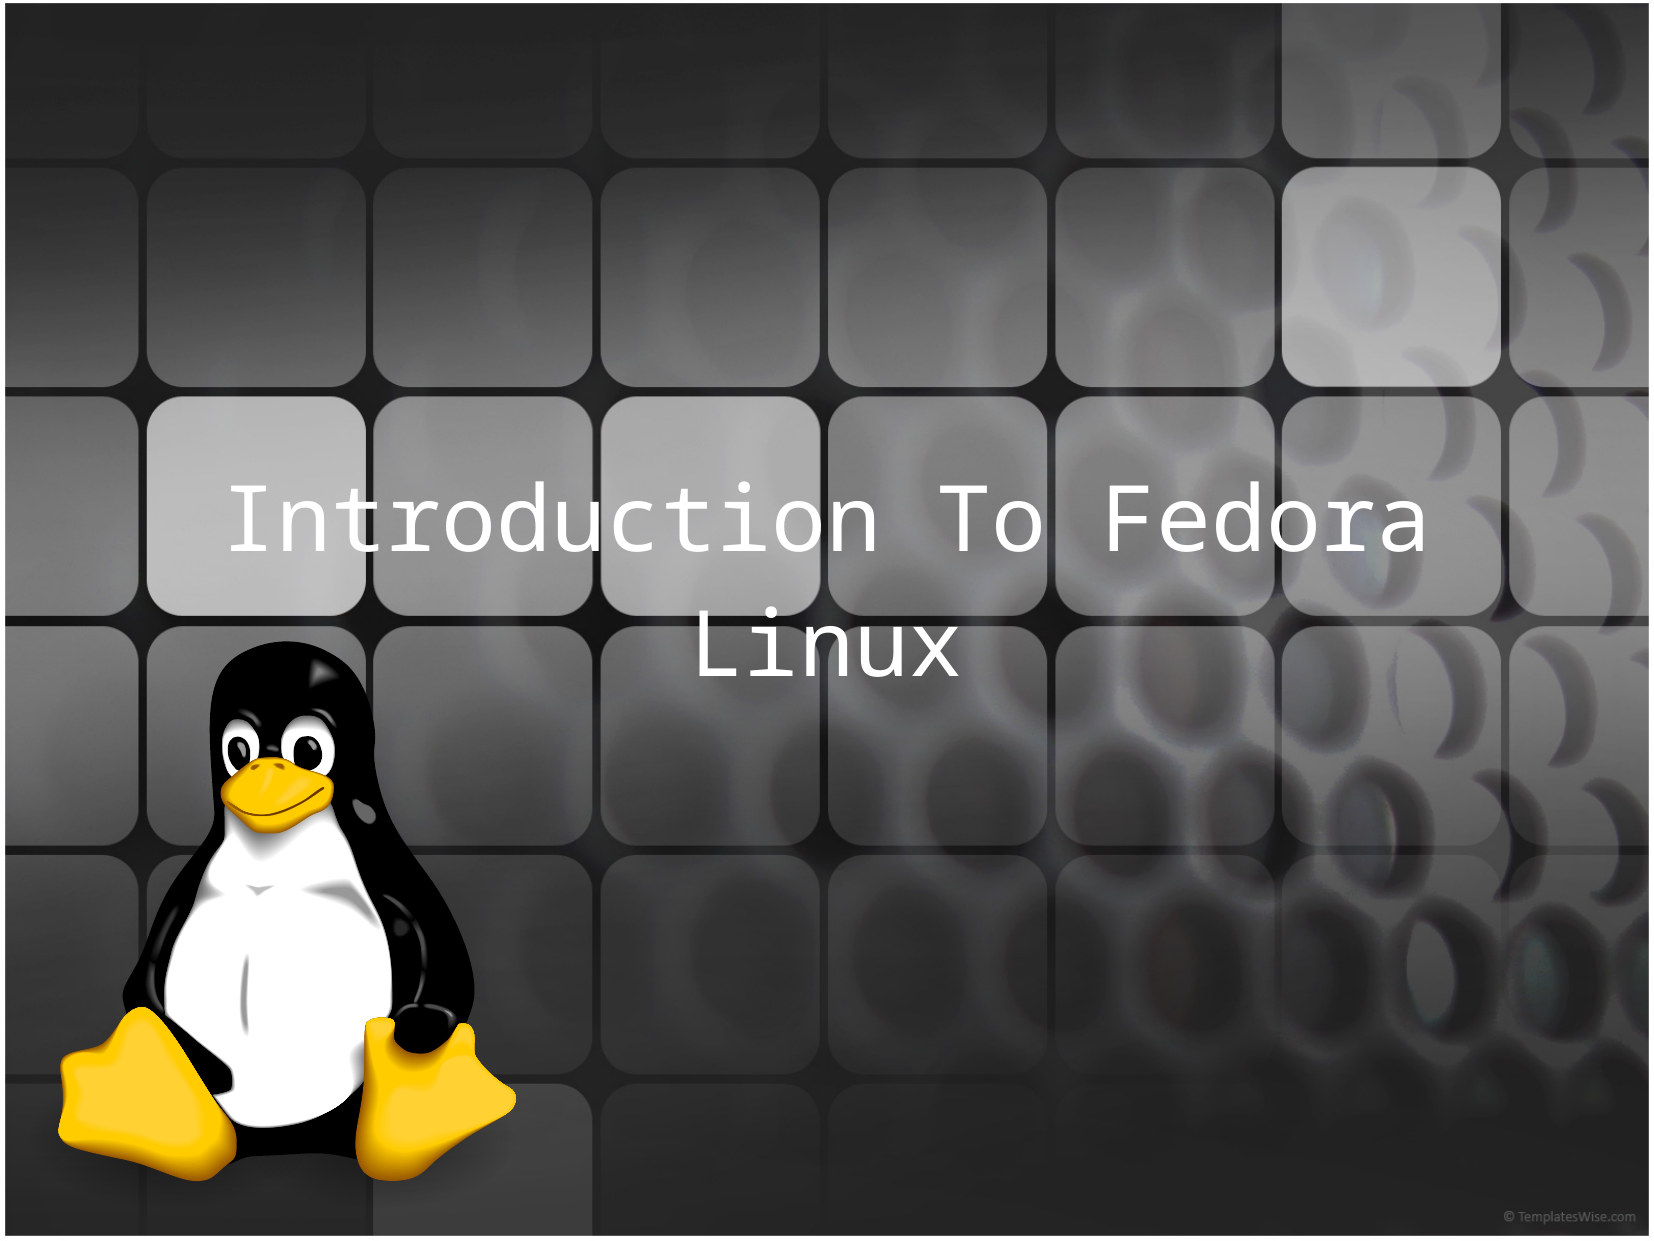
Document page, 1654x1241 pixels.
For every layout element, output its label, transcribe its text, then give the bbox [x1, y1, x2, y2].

title Introduction To Fedora Linux [82, 471, 1571, 685]
picture [0, 0, 1654, 1241]
